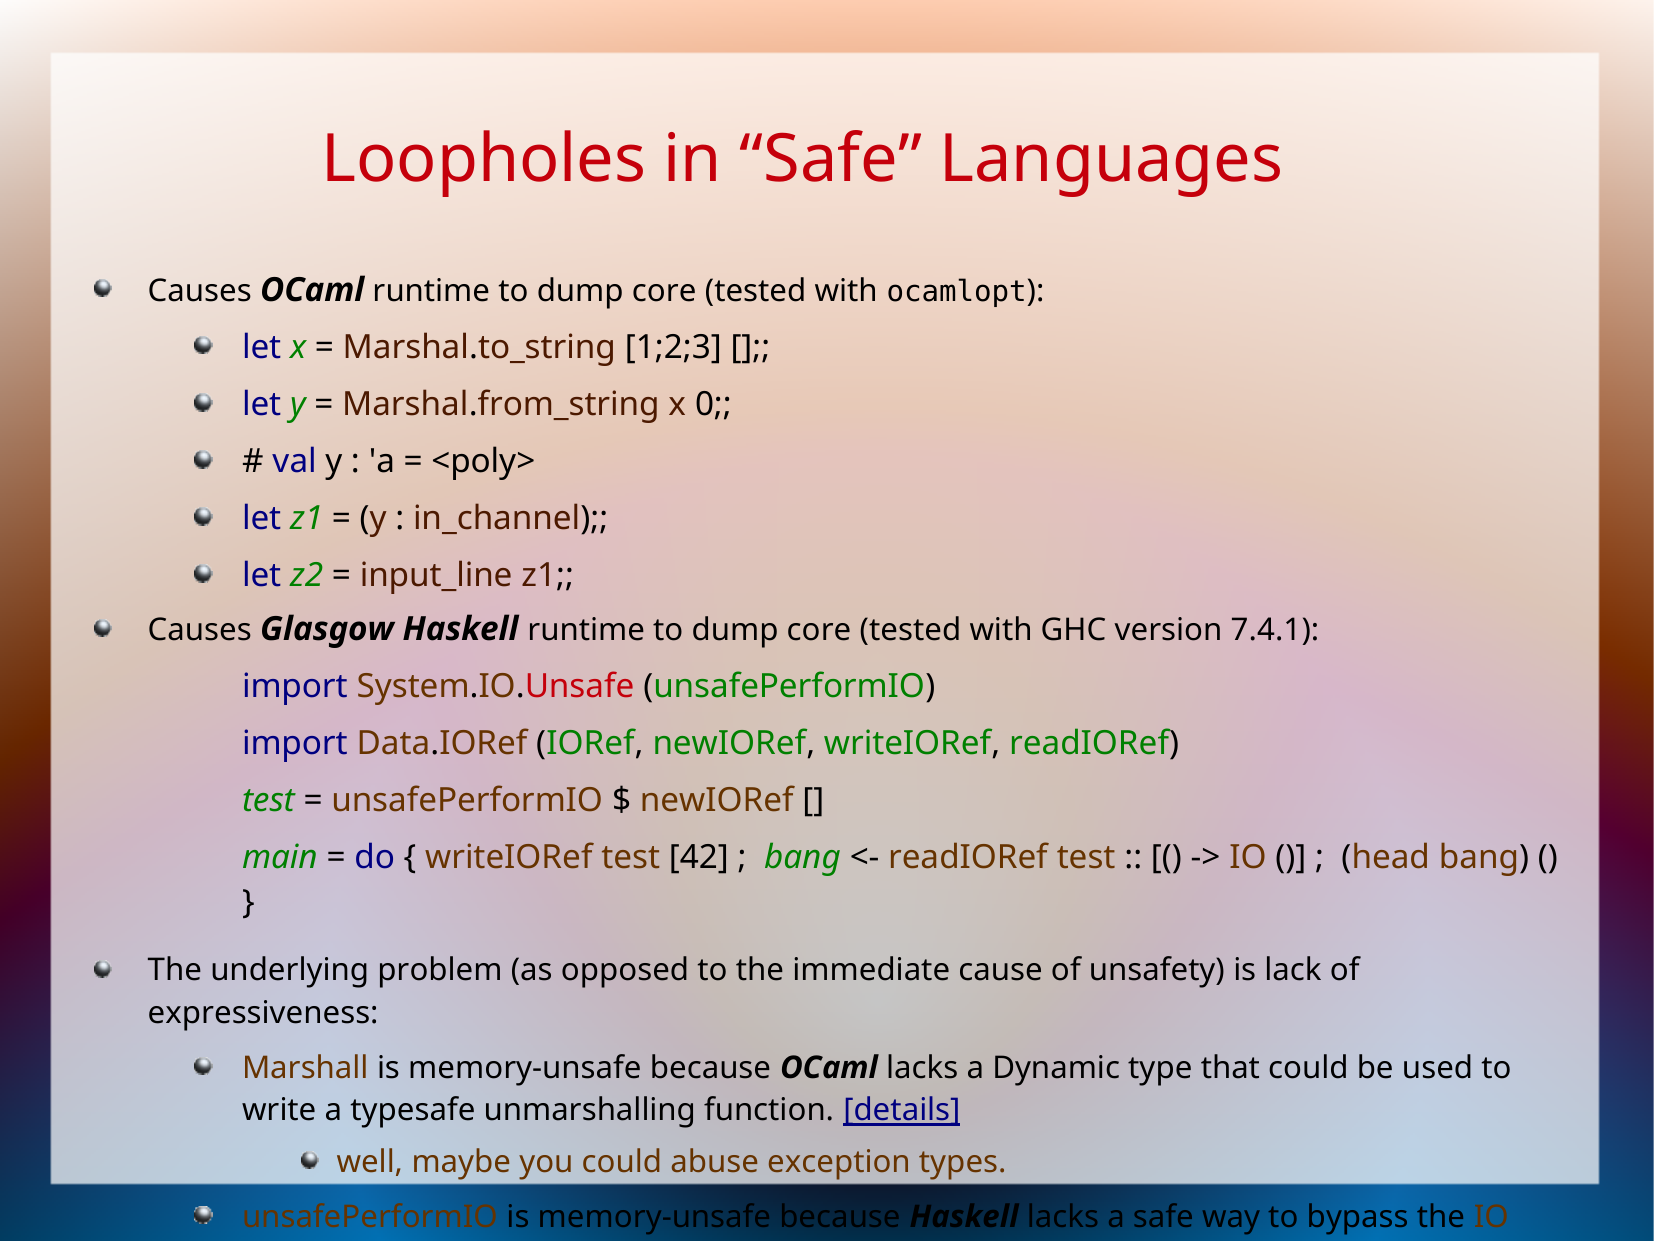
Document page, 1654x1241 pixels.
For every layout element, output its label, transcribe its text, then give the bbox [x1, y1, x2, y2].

title Loopholes in “Safe” Languages [59, 59, 1548, 252]
picture [0, 0, 1654, 1241]
list Causes OCaml runtime to dump core (tested with ocamlopt): let x = Marshal.to_string [1;2;3] [];; let y = Marshal.from_string x 0;; # val y : 'a = <poly> let z1 = (y : in_channel);; let z2 = input_line z1;; Causes Glasgow Haskell runtime to dump core (tested with GHC version 7.4.1): import System.IO.Unsafe (unsafePerformIO) import Data.IORef (IORef, newIORef, writeIORef, readIORef) test = unsafePerformIO $ newIORef [] main = do { writeIORef test [42] ; bang <- readIORef test :: [() -> IO ()] ; (head bang) () } The underlying problem (as opposed to the immediate cause of unsafety) is lack of expressiveness: Marshall is memory-unsafe because OCaml lacks a Dynamic type that could be used to write a typesafe unmarshalling function. [details] well, maybe you could abuse exception types. unsafePerformIO is memory-unsafe because Haskell lacks a safe way to bypass the IO monad. [76, 265, 1565, 1070]
